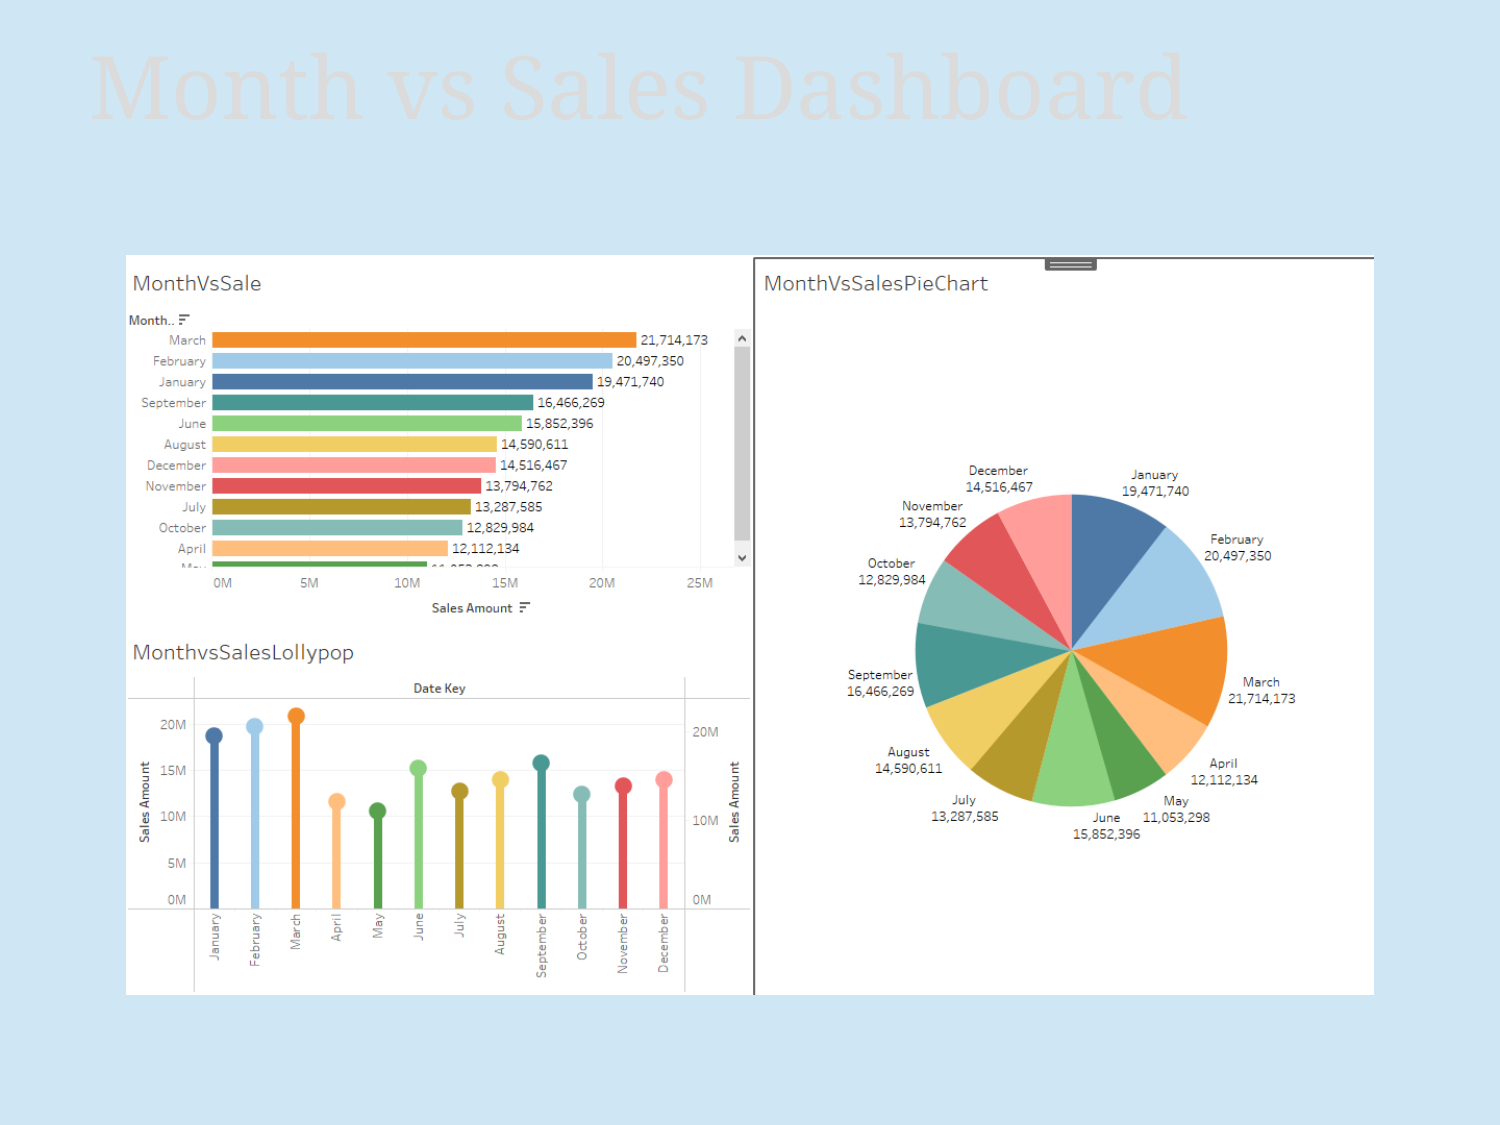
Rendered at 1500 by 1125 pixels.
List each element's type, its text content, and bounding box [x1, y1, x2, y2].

picture [126, 255, 1374, 995]
title Month vs Sales Dashboard [75, 24, 1425, 225]
